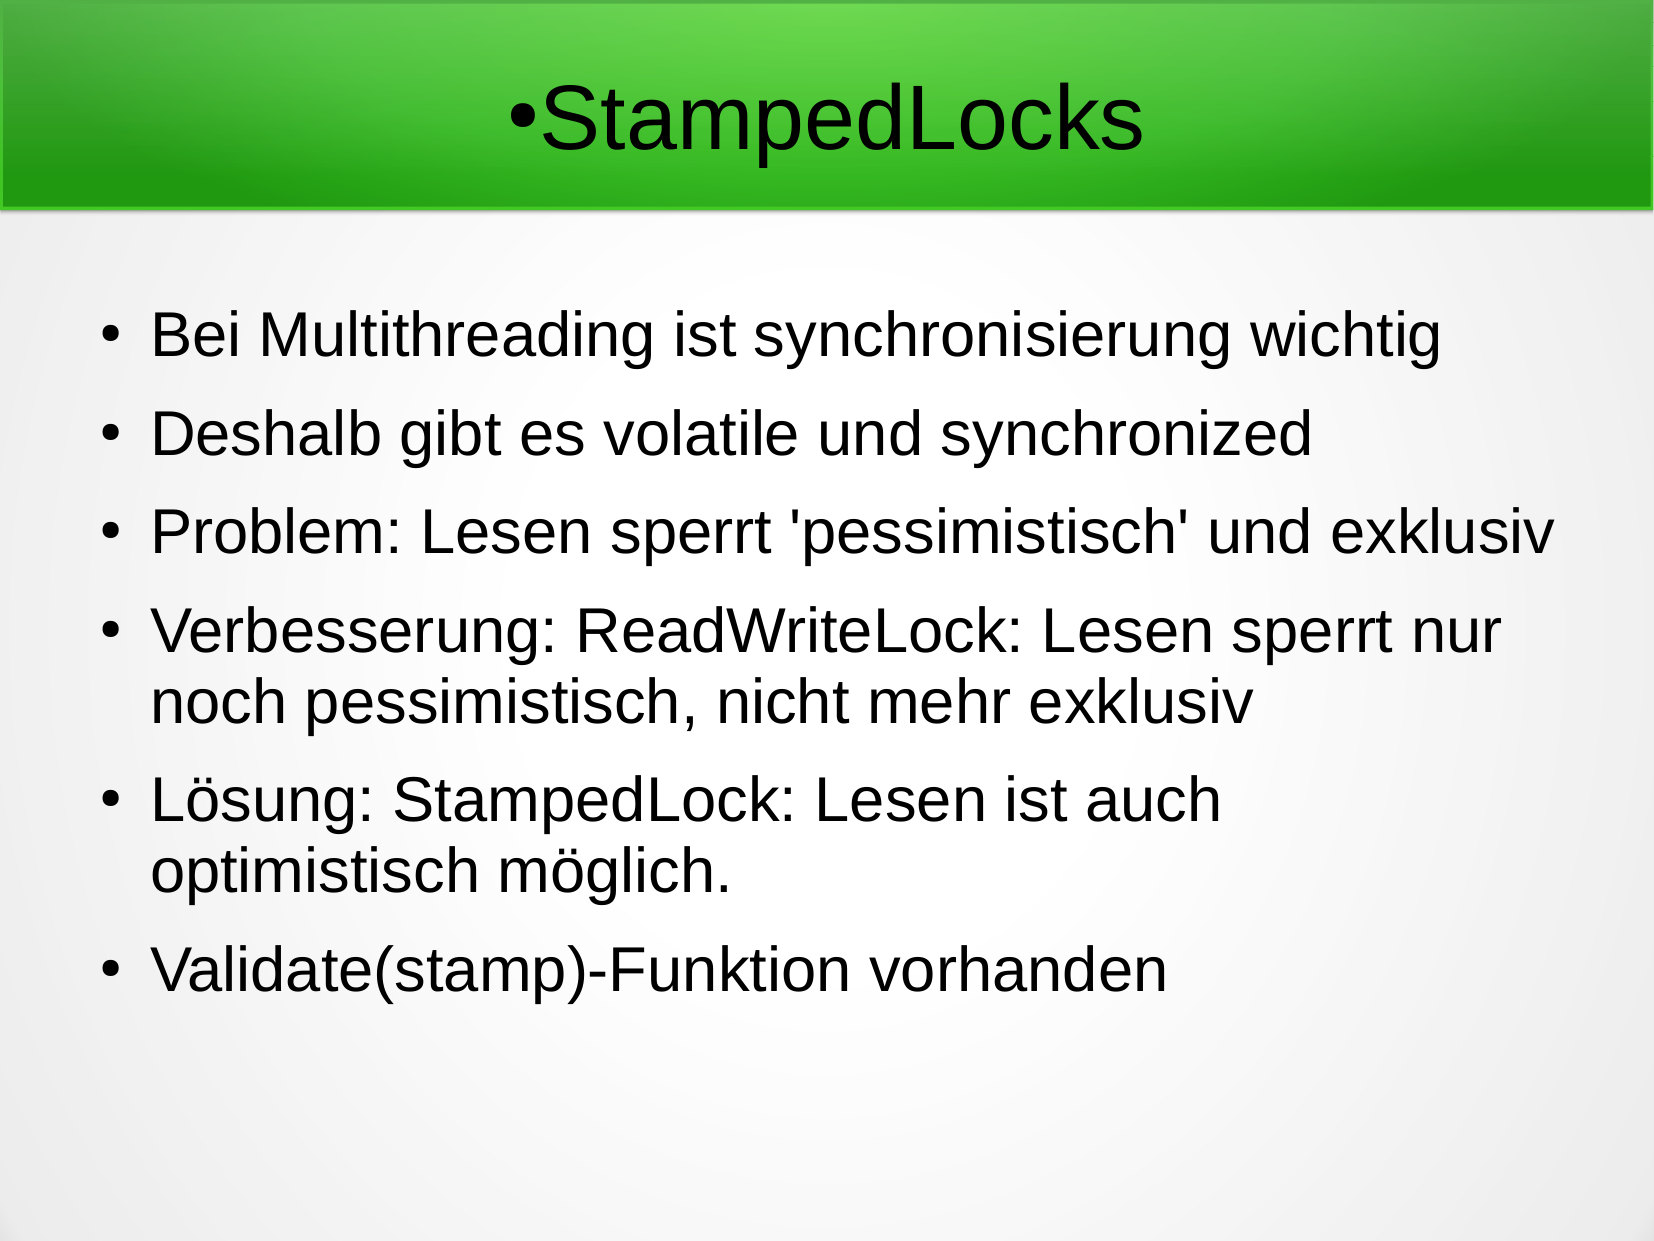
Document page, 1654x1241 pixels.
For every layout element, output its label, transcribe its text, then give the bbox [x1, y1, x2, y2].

title StampedLocks [82, 47, 1571, 189]
list Bei Multithreading ist synchronisierung wichtig Deshalb gibt es volatile und synchronized Problem: Lesen sperrt 'pessimistisch' und exklusiv Verbesserung: ReadWriteLock: Lesen sperrt nur noch pessimistisch, nicht mehr exklusiv Lösung: StampedLock: Lesen ist auch optimistisch möglich. Validate(stamp)-Funktion vorhanden [82, 299, 1571, 1019]
